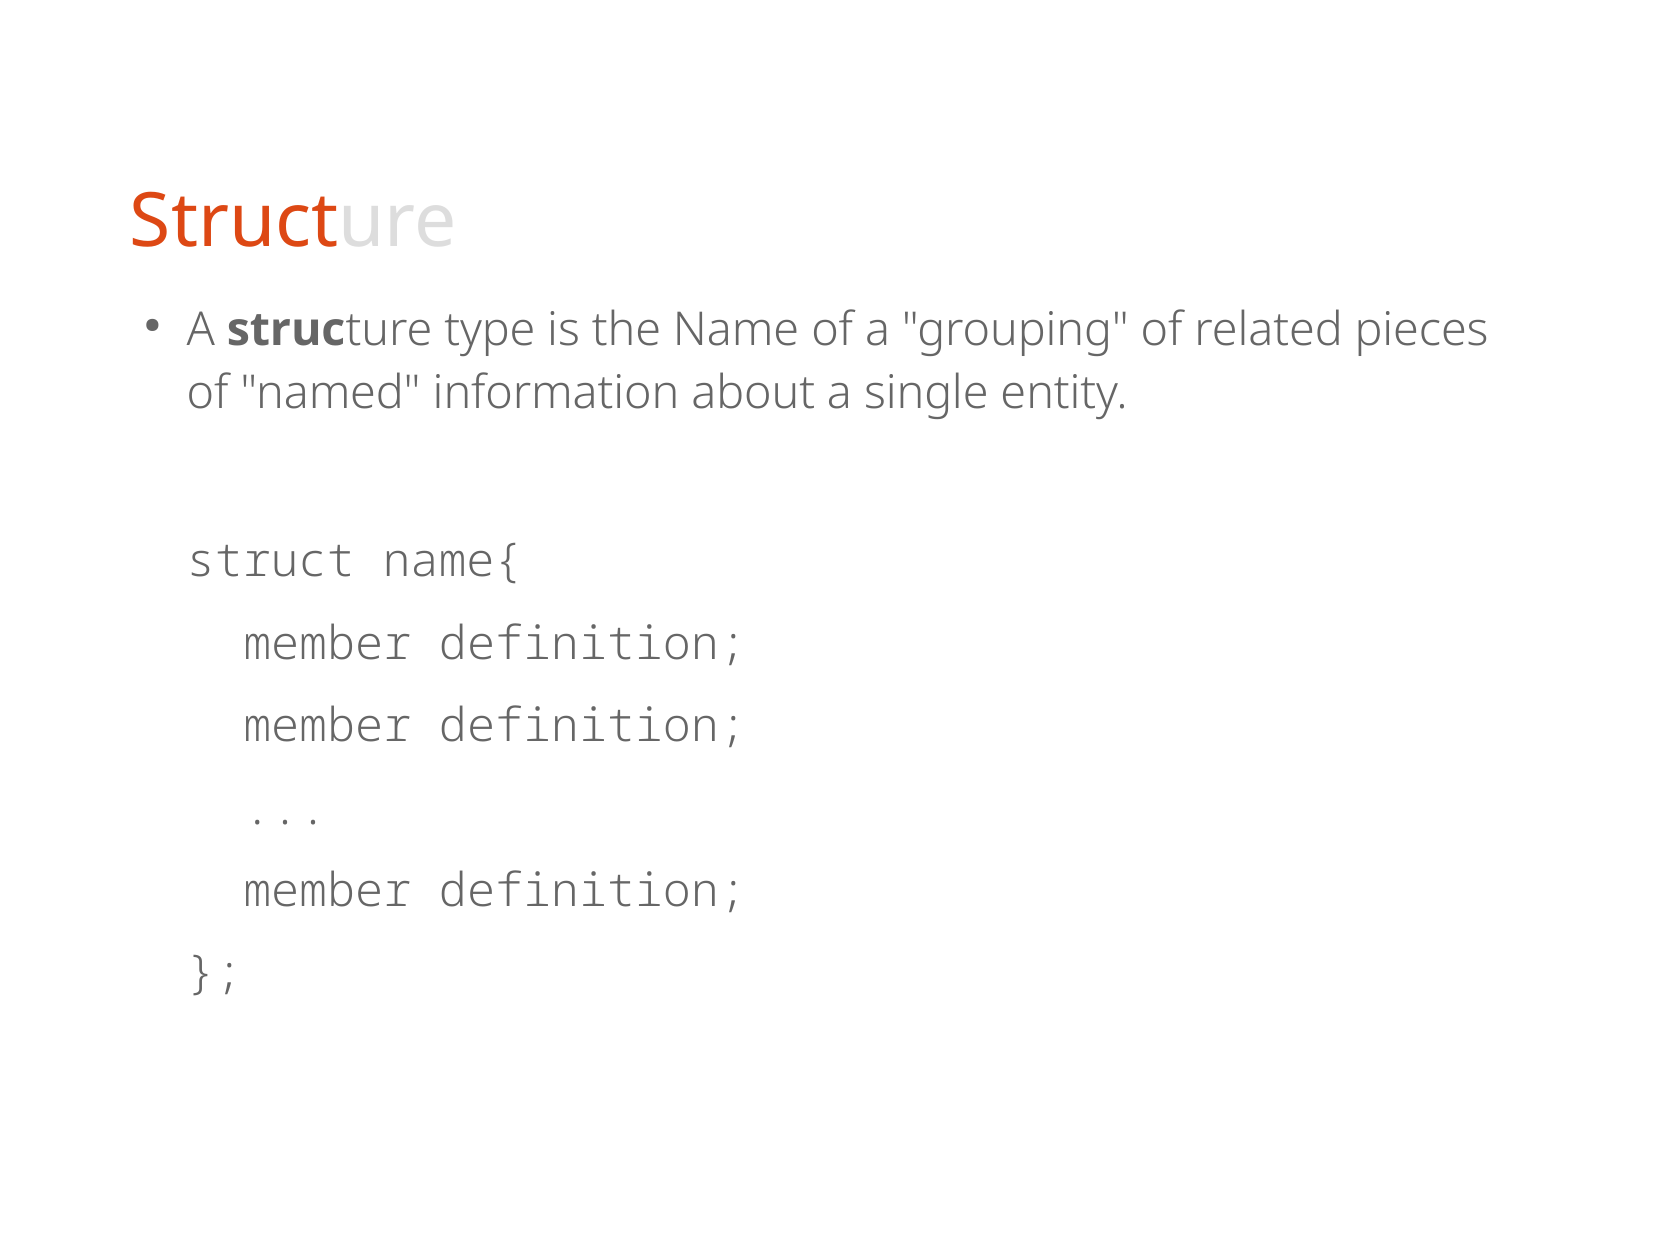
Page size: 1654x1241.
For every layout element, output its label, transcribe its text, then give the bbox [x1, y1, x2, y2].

list A structure type is the Name of a "grouping" of related pieces of "named" information about a single entity. struct name{ member definition; member definition; ... member definition; }; [129, 295, 1518, 1010]
title Structure [129, 153, 1518, 281]
